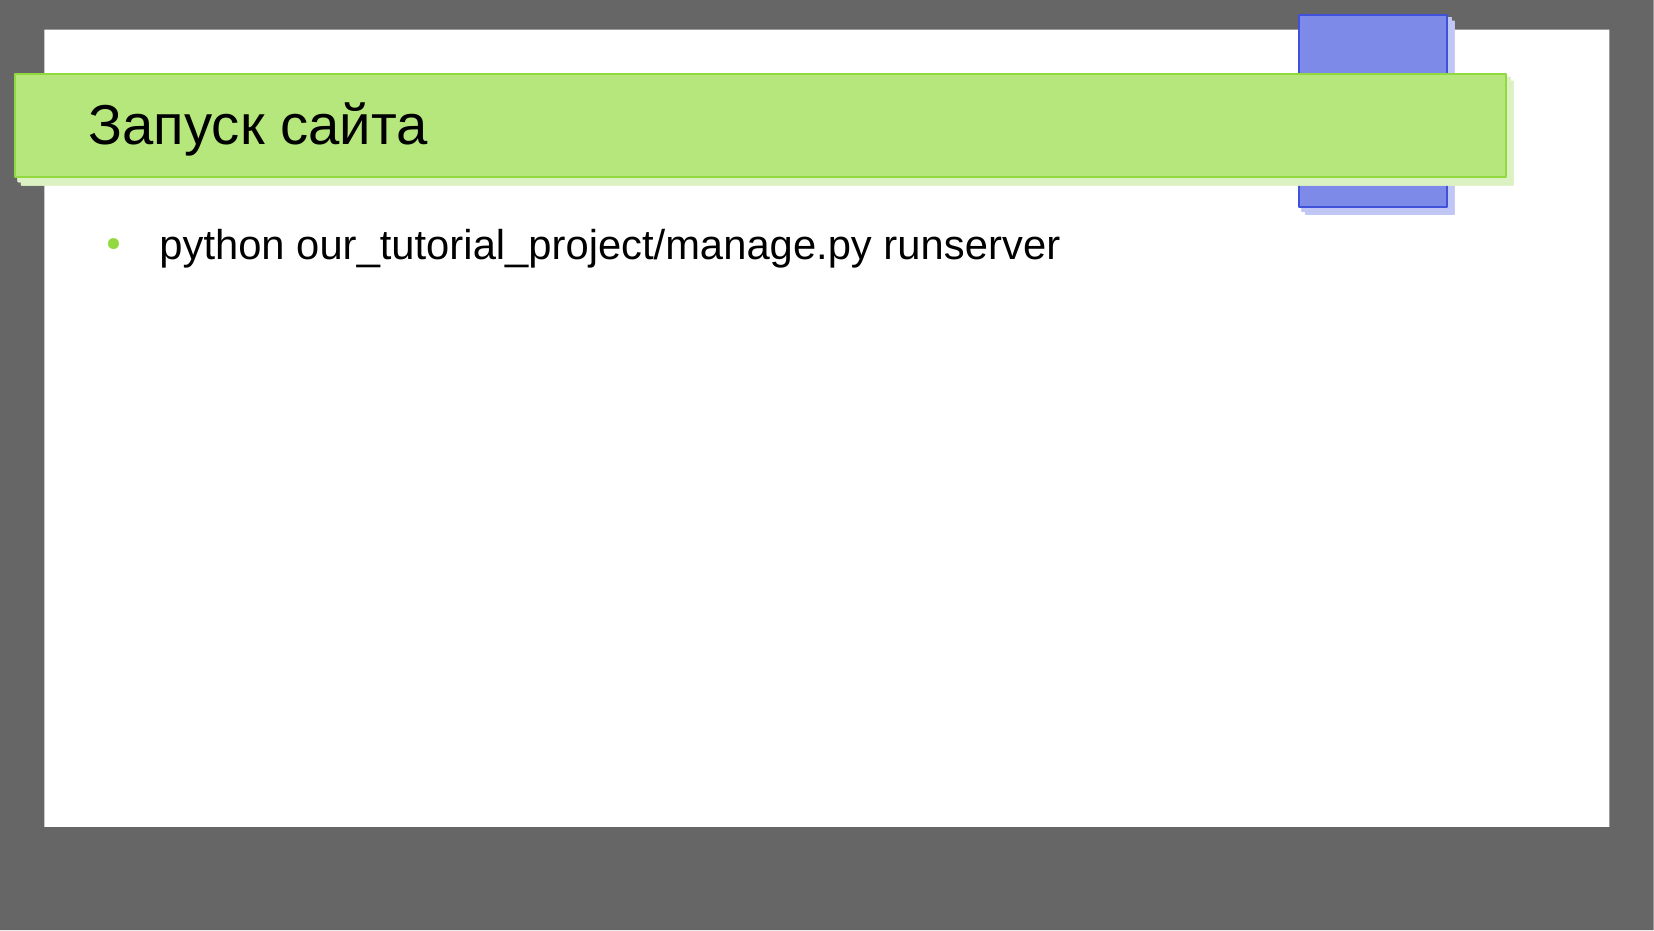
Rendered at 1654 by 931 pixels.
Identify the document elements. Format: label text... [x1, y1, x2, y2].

title Запуск сайта [88, 73, 1506, 178]
list python our_tutorial_project/manage.py runserver [88, 221, 1565, 813]
